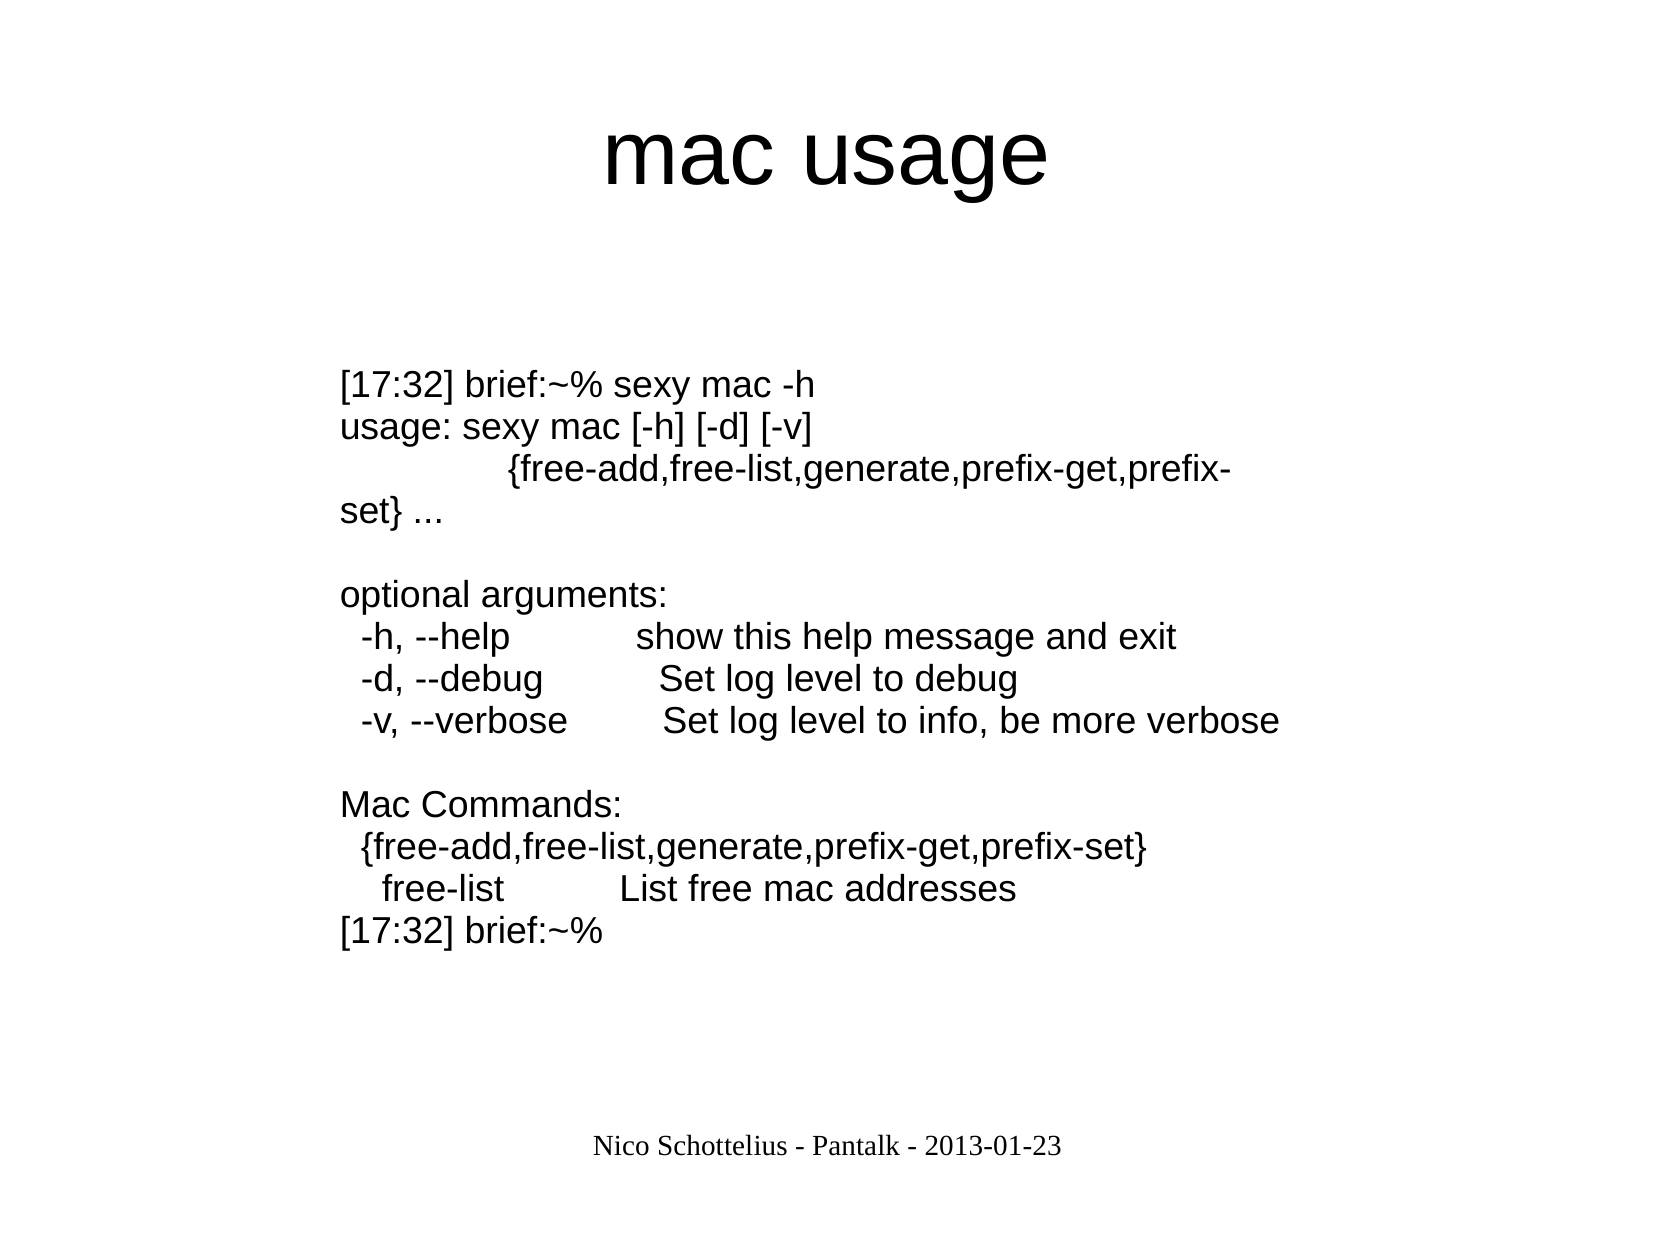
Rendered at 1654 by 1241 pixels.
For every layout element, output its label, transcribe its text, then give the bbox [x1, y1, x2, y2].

title mac usage [82, 49, 1571, 257]
text_box [17:32] brief:~% sexy mac -h usage: sexy mac [-h] [-d] [-v] {free-add,free-list,generate,prefix-get,prefix-set} ... optional arguments: -h, --help show this help message and exit -d, --debug Set log level to debug -v, --verbose Set log level to info, be more verbose Mac Commands: {free-add,free-list,generate,prefix-get,prefix-set} free-list List free mac addresses [17:32] brief:~% [325, 356, 1350, 976]
